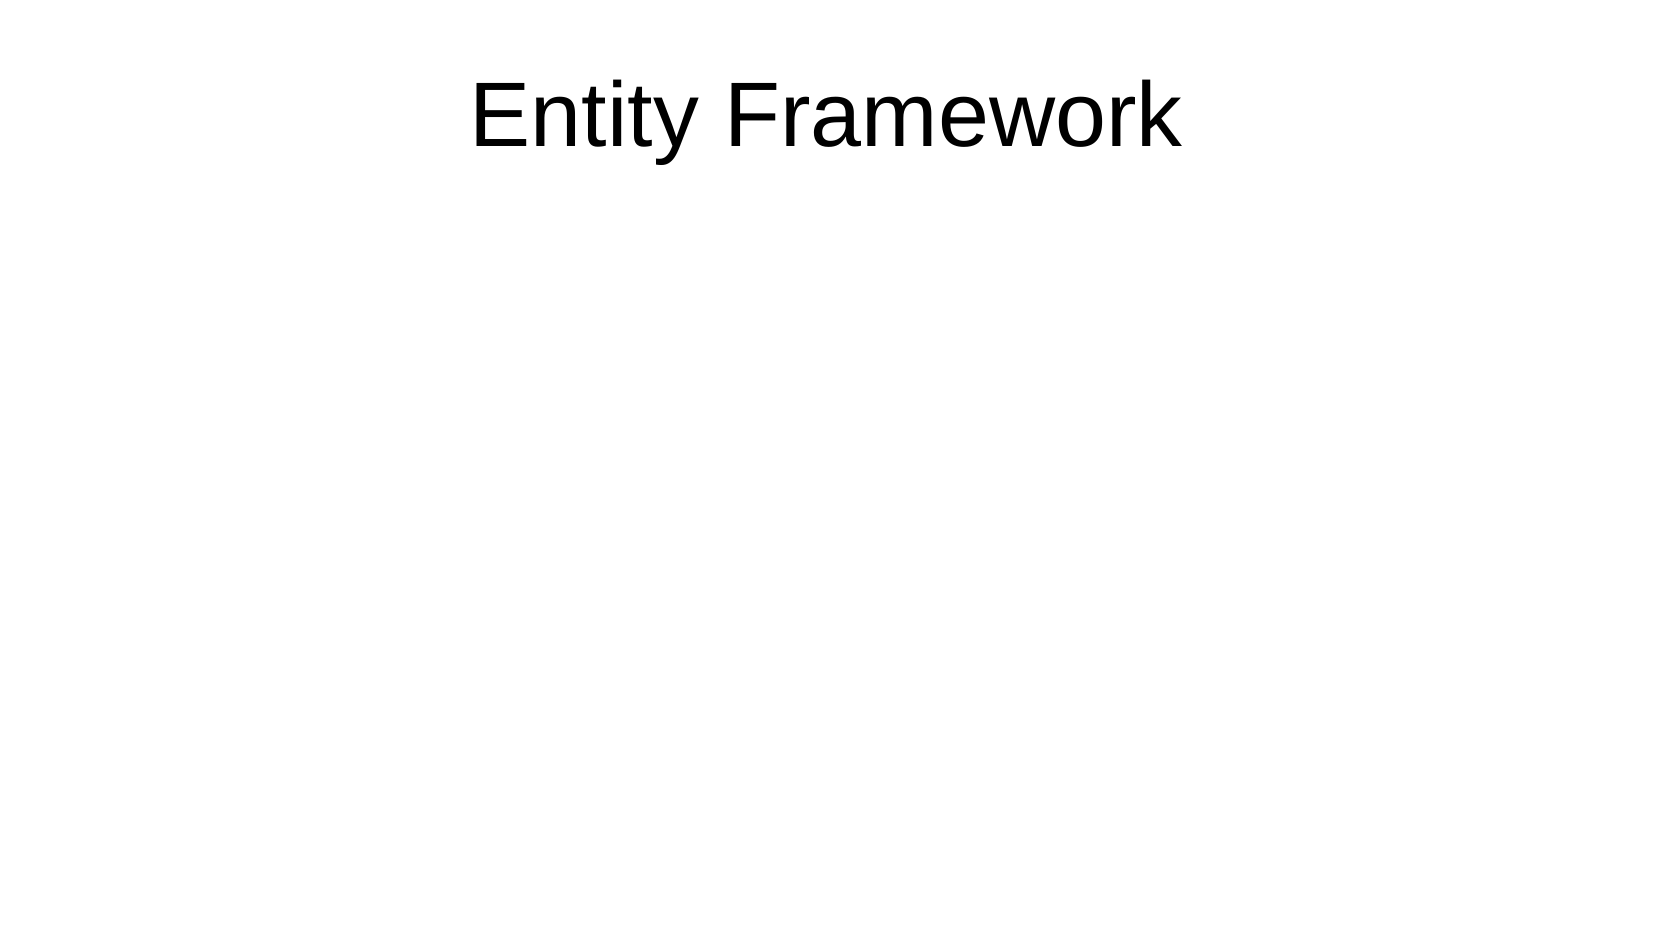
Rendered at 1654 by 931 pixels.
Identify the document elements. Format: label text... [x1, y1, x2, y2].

title Entity Framework [82, 37, 1571, 193]
